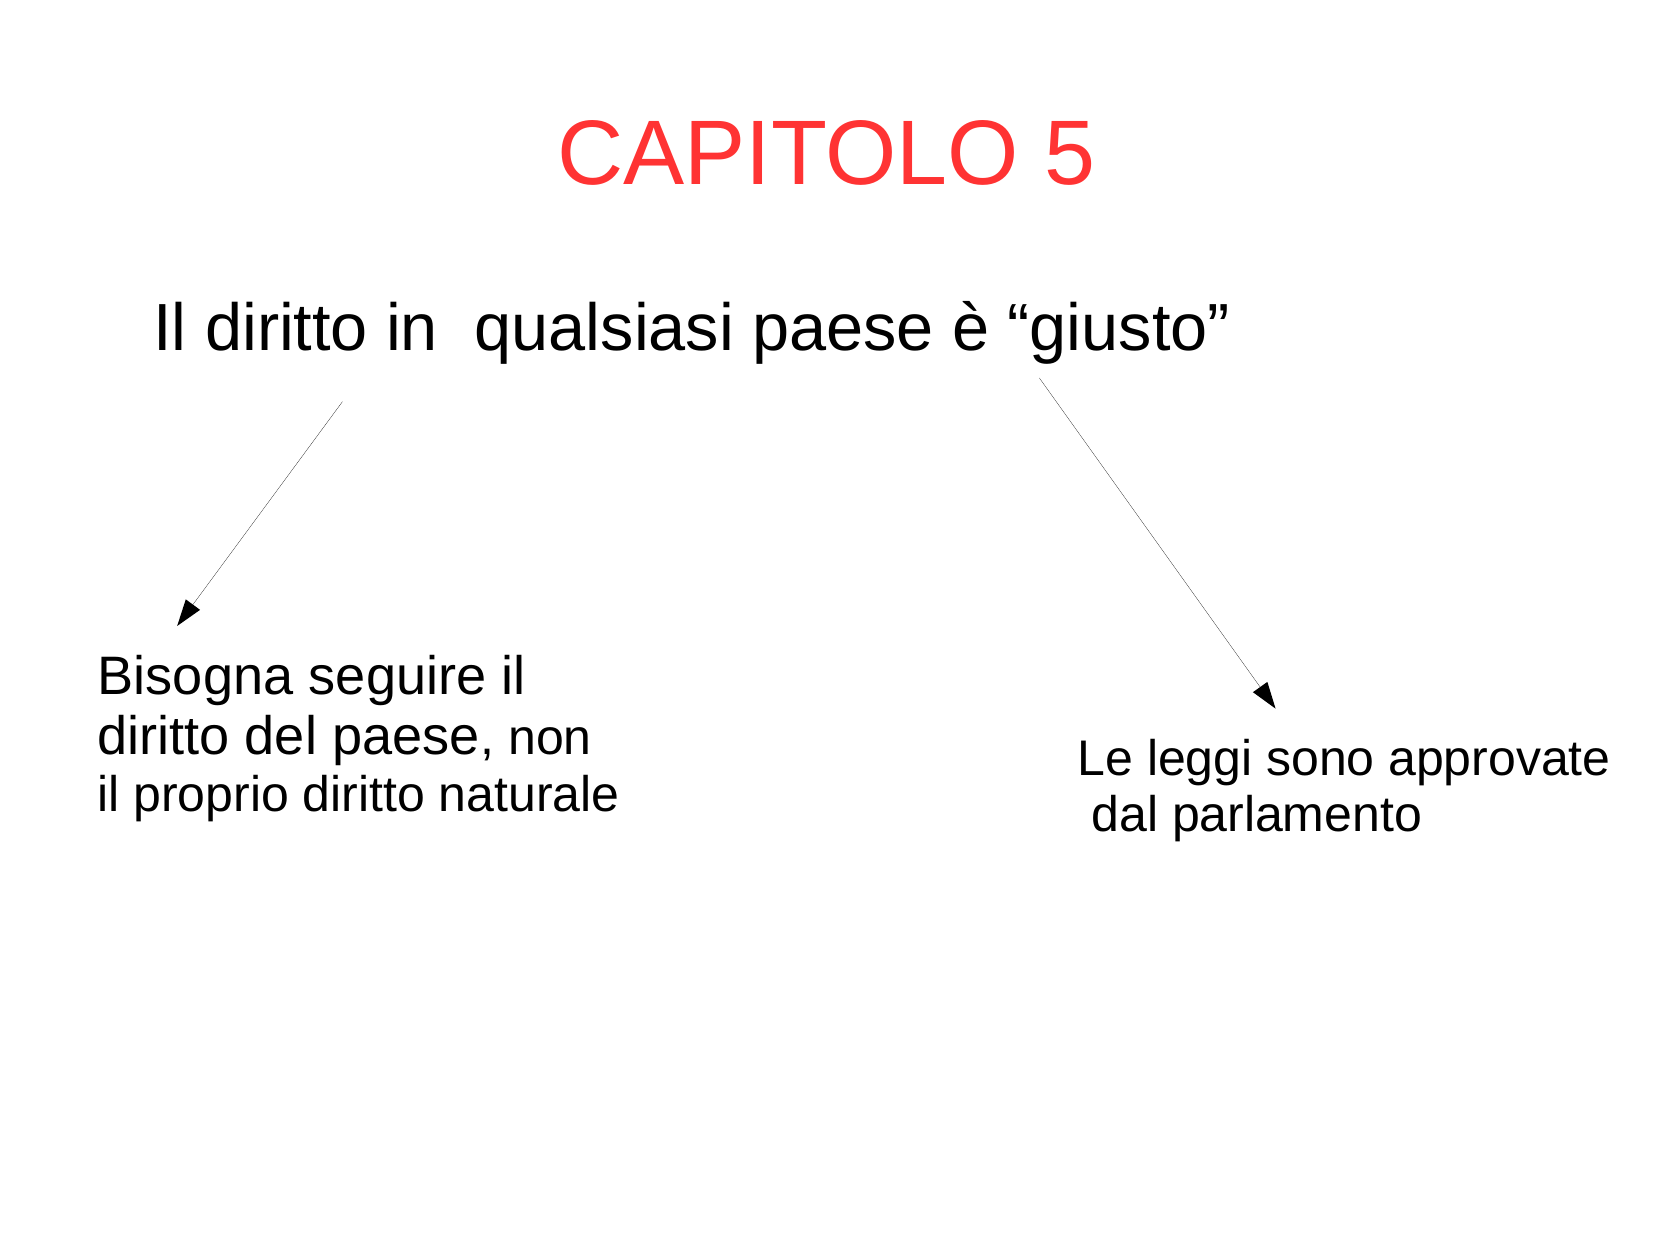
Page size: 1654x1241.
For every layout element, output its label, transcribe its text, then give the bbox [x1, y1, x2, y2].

text_box Bisogna seguire il diritto del paese, non il proprio diritto naturale [82, 637, 638, 988]
title CAPITOLO 5 [82, 49, 1571, 257]
text_box Le leggi sono approvate dal parlamento [1062, 722, 1630, 905]
list Il diritto in qualsiasi paese è “giusto” [82, 290, 1571, 1010]
